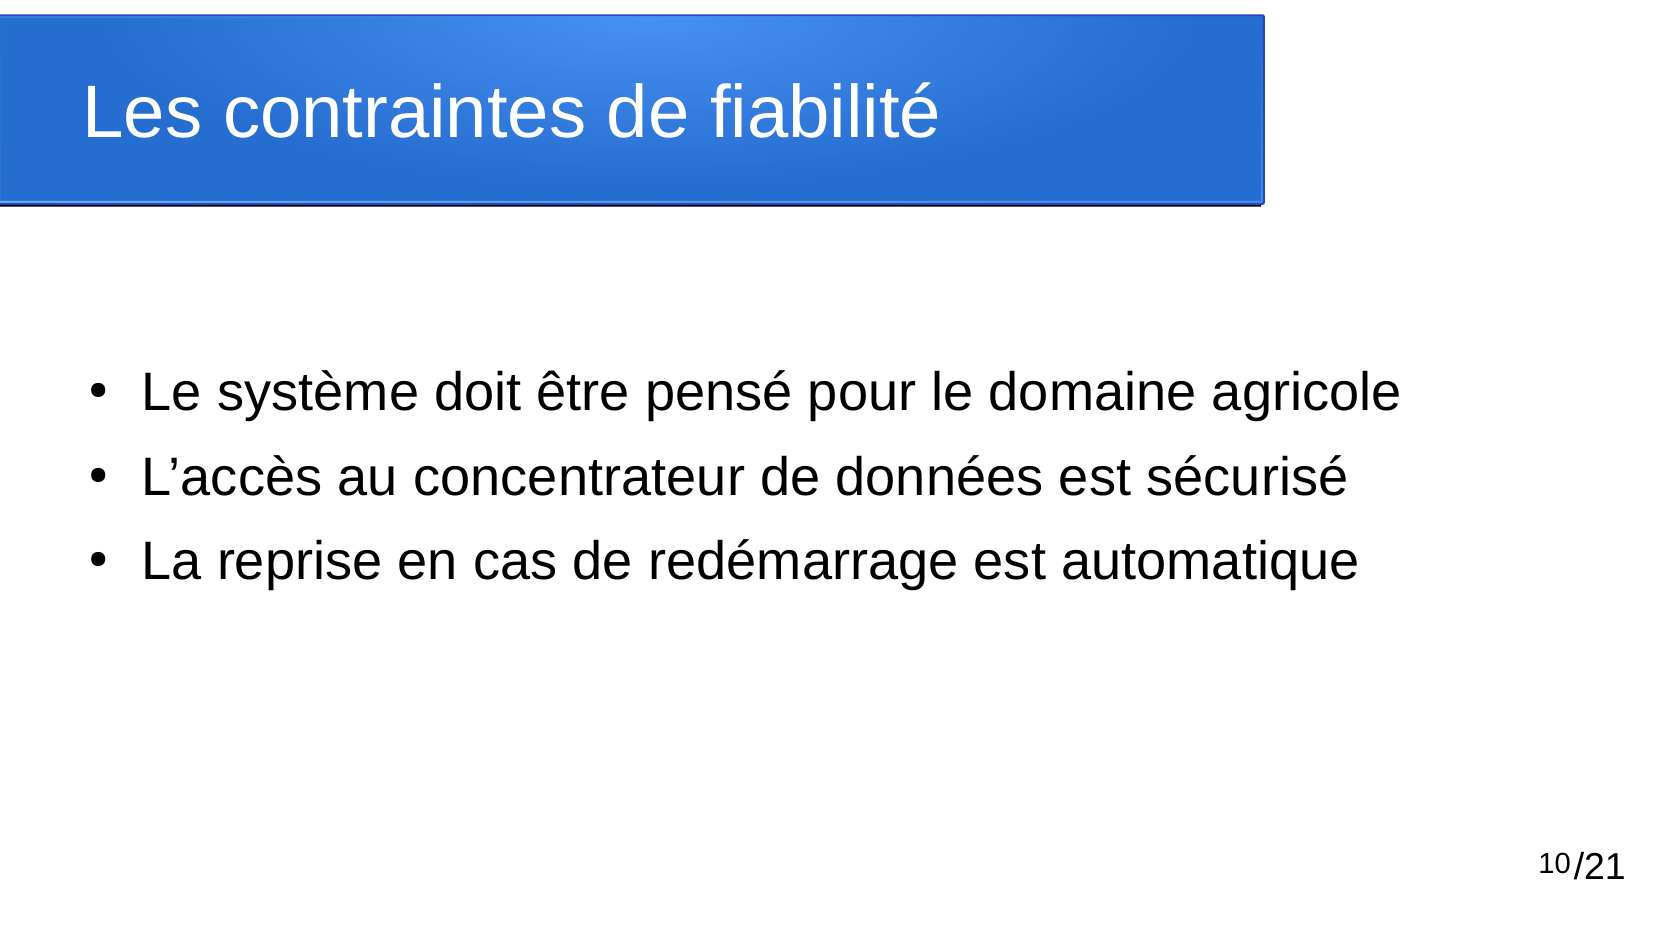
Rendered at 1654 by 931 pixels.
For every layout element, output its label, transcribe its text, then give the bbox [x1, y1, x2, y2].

list Le système doit être pensé pour le domaine agricole L’accès au concentrateur de données est sécurisé La reprise en cas de redémarrage est automatique [70, 361, 1560, 650]
title Les contraintes de fiabilité [82, 35, 1235, 189]
text_box /21 [1559, 838, 1654, 898]
